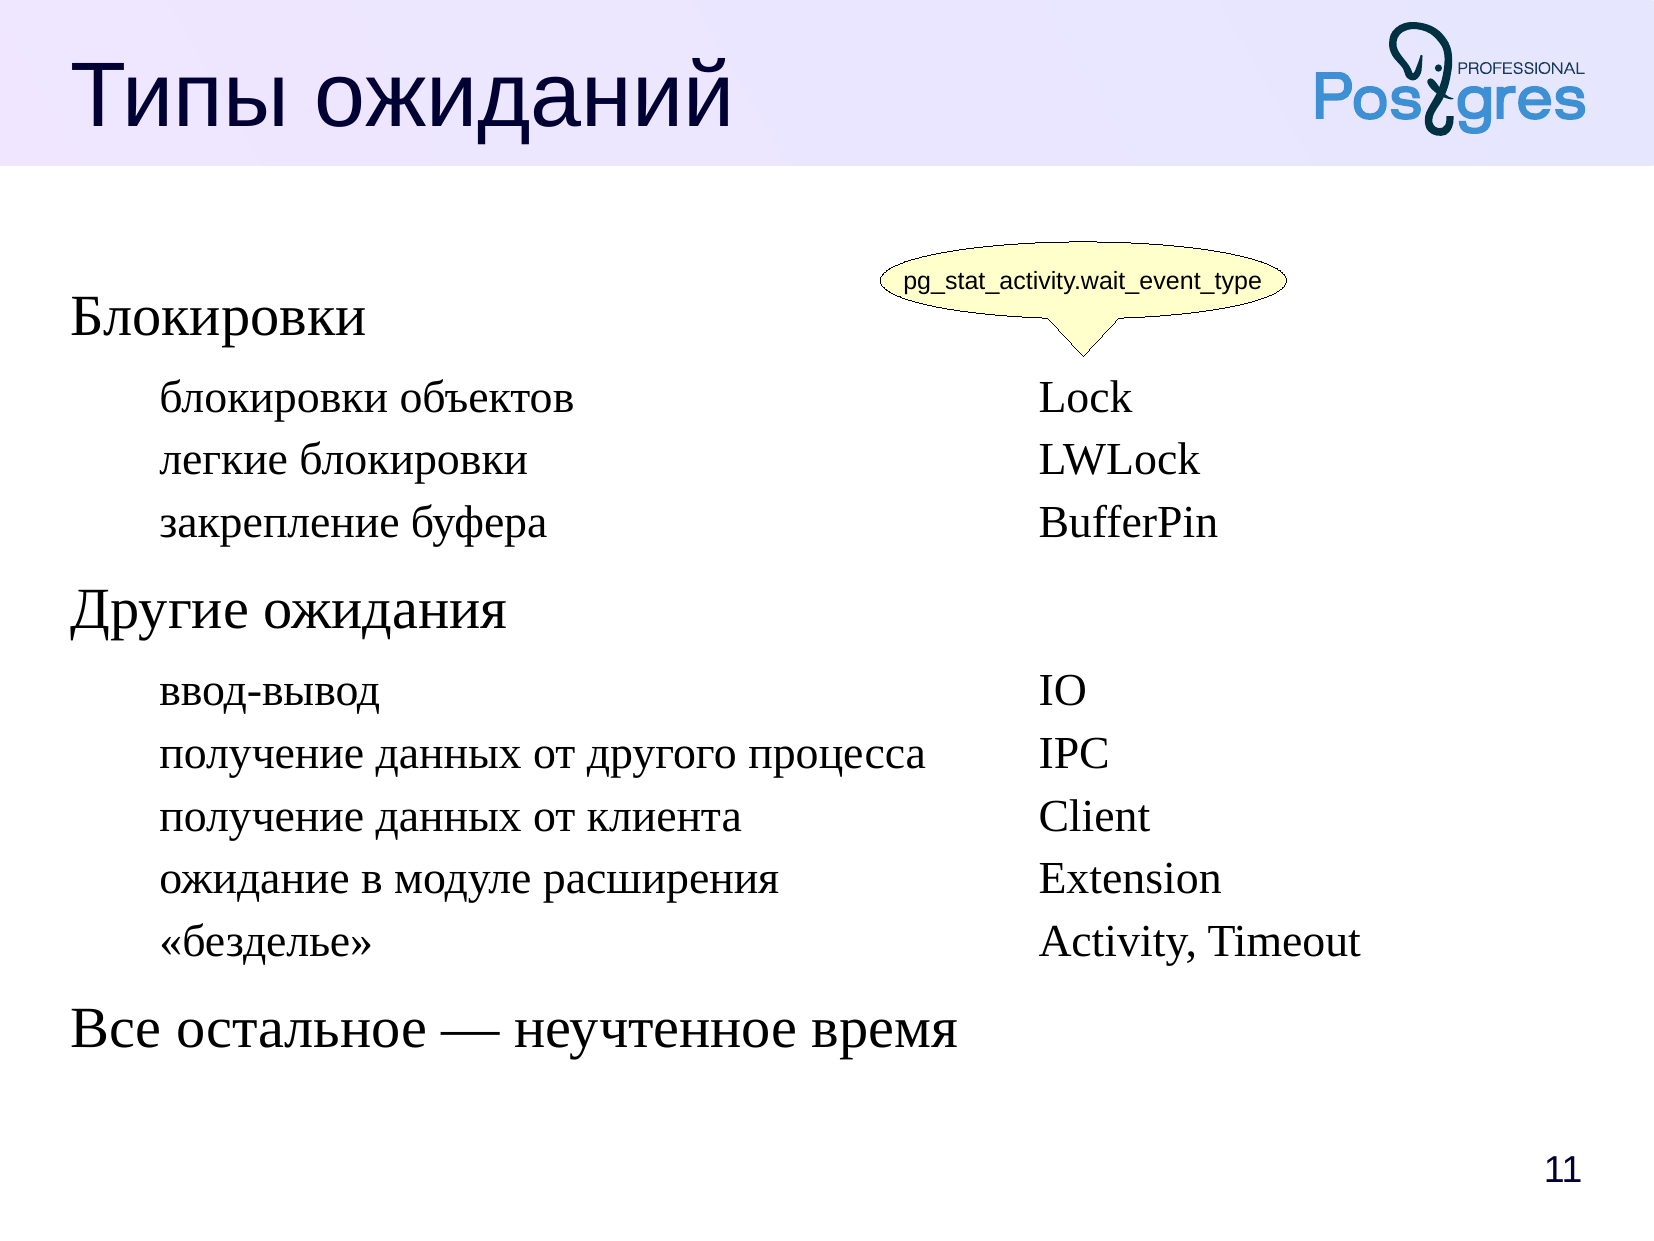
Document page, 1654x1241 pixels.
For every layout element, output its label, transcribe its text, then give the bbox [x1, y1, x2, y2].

title Типы ожиданий [70, 43, 1241, 147]
list Блокировки блокировки объектов Lock легкие блокировки LWLock закрепление буфера BufferPin Другие ожидания ввод-вывод IO получение данных от другого процесса IPC получение данных от клиента Client ожидание в модуле расширения Extension «безделье» Activity, Timeout Все остальное — неучтенное время [70, 283, 1583, 1141]
text_box pg_stat_activity.wait_event_type [880, 241, 1287, 357]
